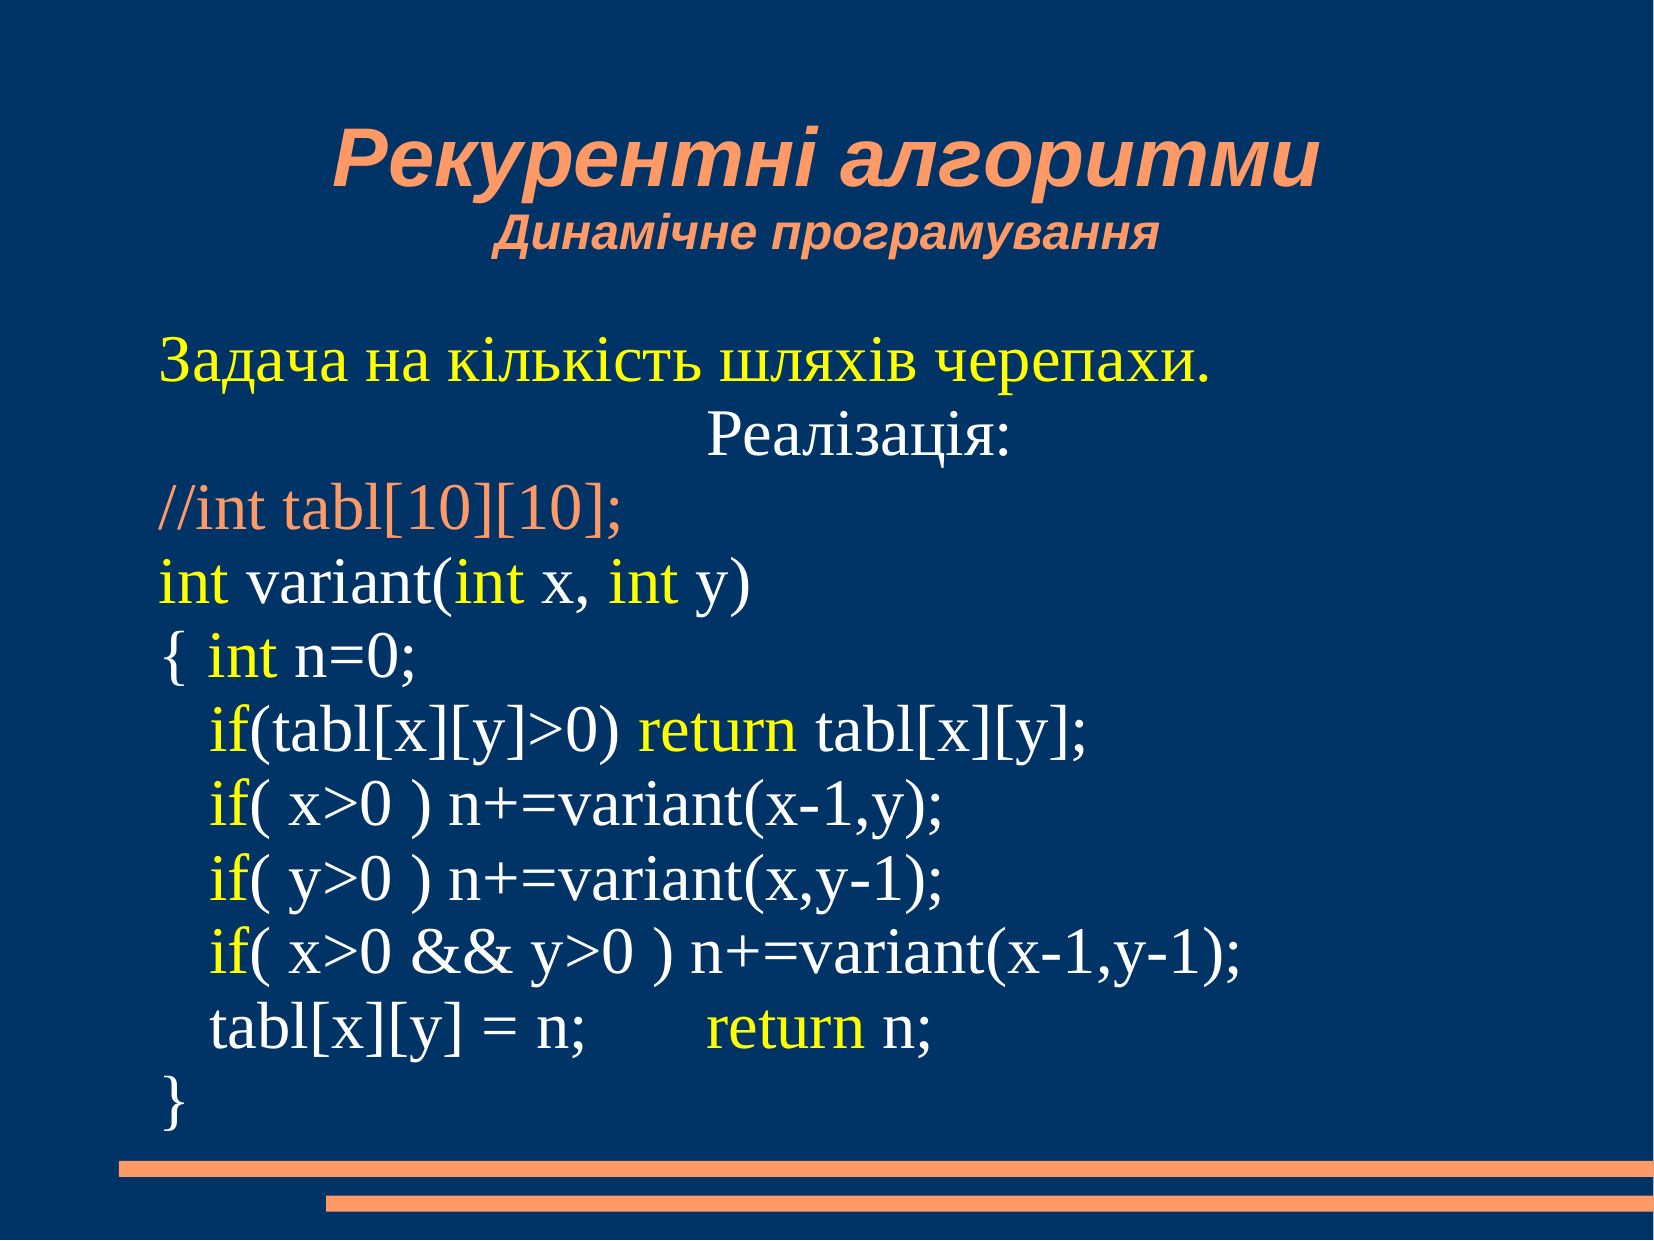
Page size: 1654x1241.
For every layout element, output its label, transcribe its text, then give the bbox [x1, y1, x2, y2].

title Рекурентні алгоритми Динамічне програмування [121, 46, 1534, 325]
list Задача на кількість шляхів черепахи. Реалізація: //int tabl[10][10]; int variant(int x, int y) { int n=0; if(tabl[x][y]>0) return tabl[x][y]; if( x>0 ) n+=variant(x-1,y); if( y>0 ) n+=variant(x,y-1); if( x>0 && y>0 ) n+=variant(x-1,y-1); tabl[x][y] = n; return n; } [121, 322, 1561, 1137]
